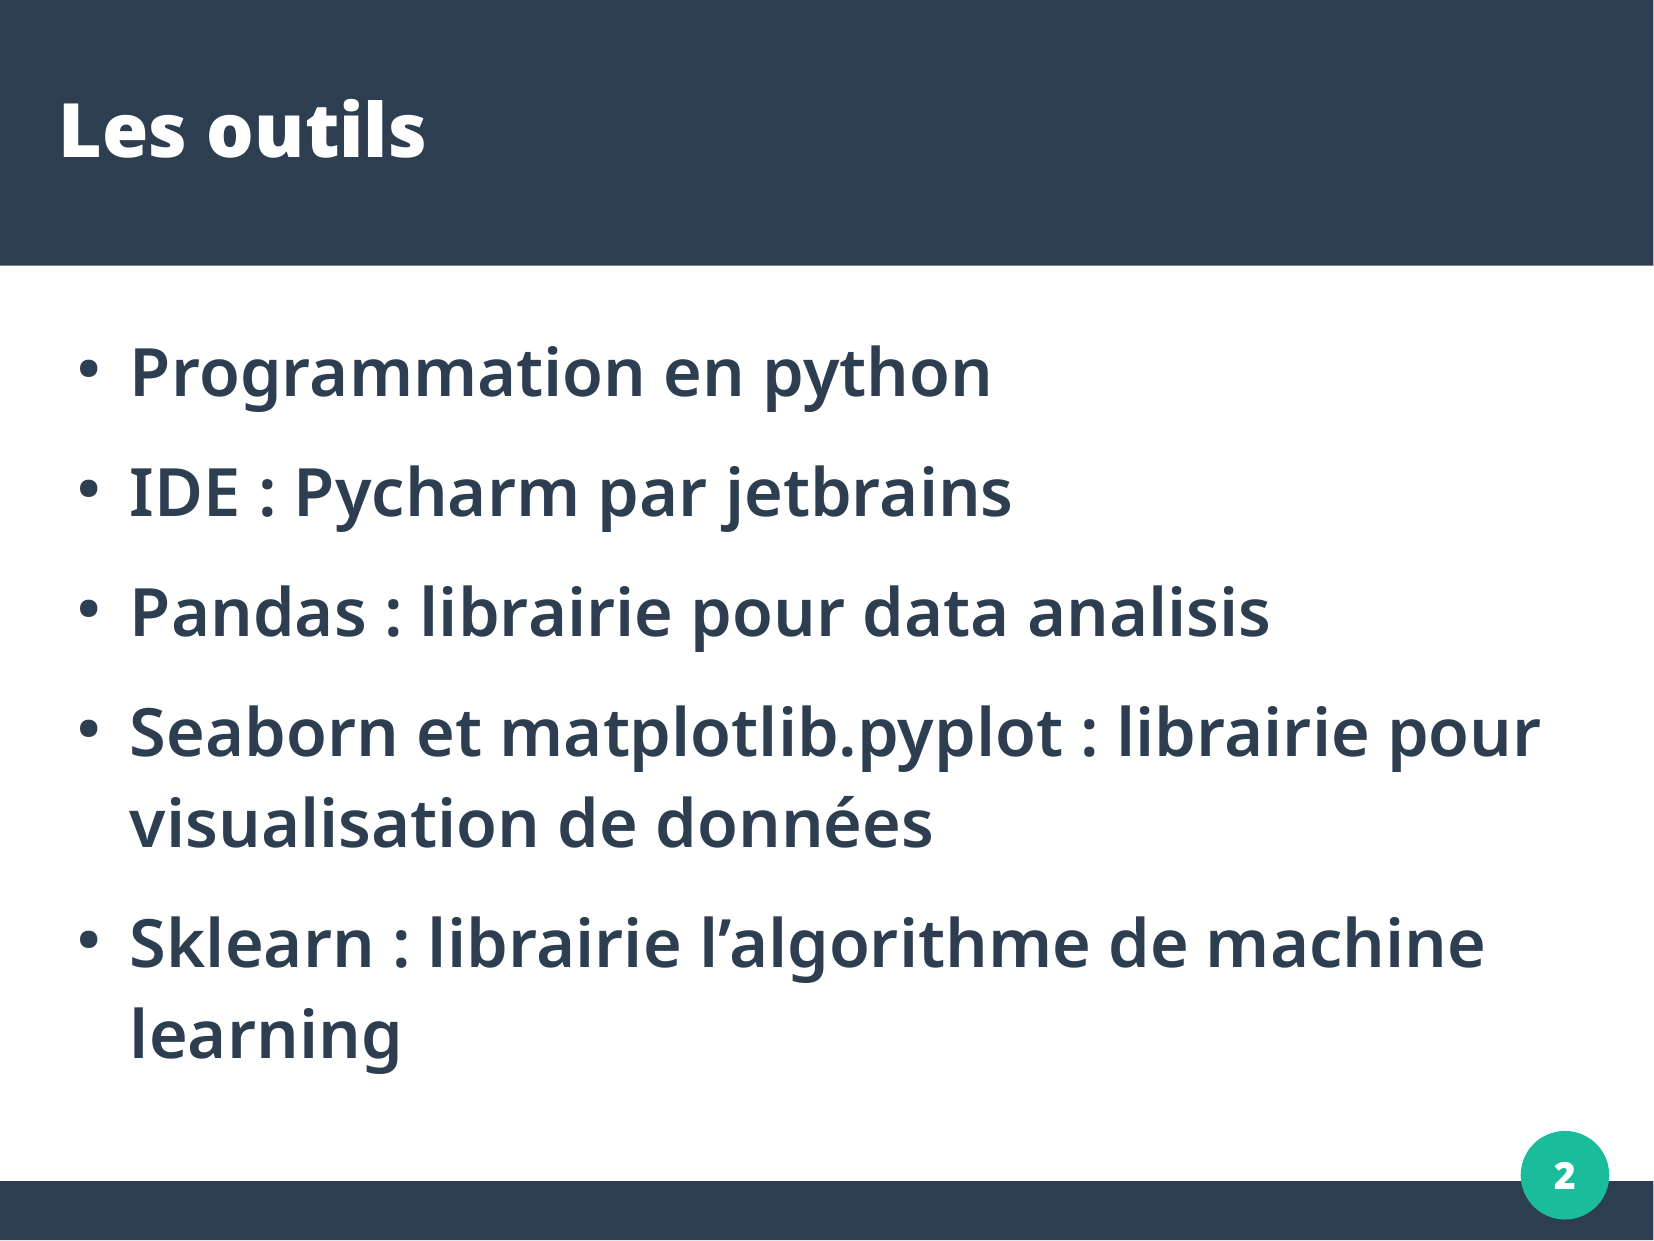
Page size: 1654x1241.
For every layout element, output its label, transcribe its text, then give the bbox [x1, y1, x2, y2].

list Programmation en python IDE : Pycharm par jetbrains Pandas : librairie pour data analisis Seaborn et matplotlib.pyplot : librairie pour visualisation de données Sklearn : librairie l’algorithme de machine learning [59, 324, 1595, 1152]
title Les outils [59, 49, 1595, 207]
